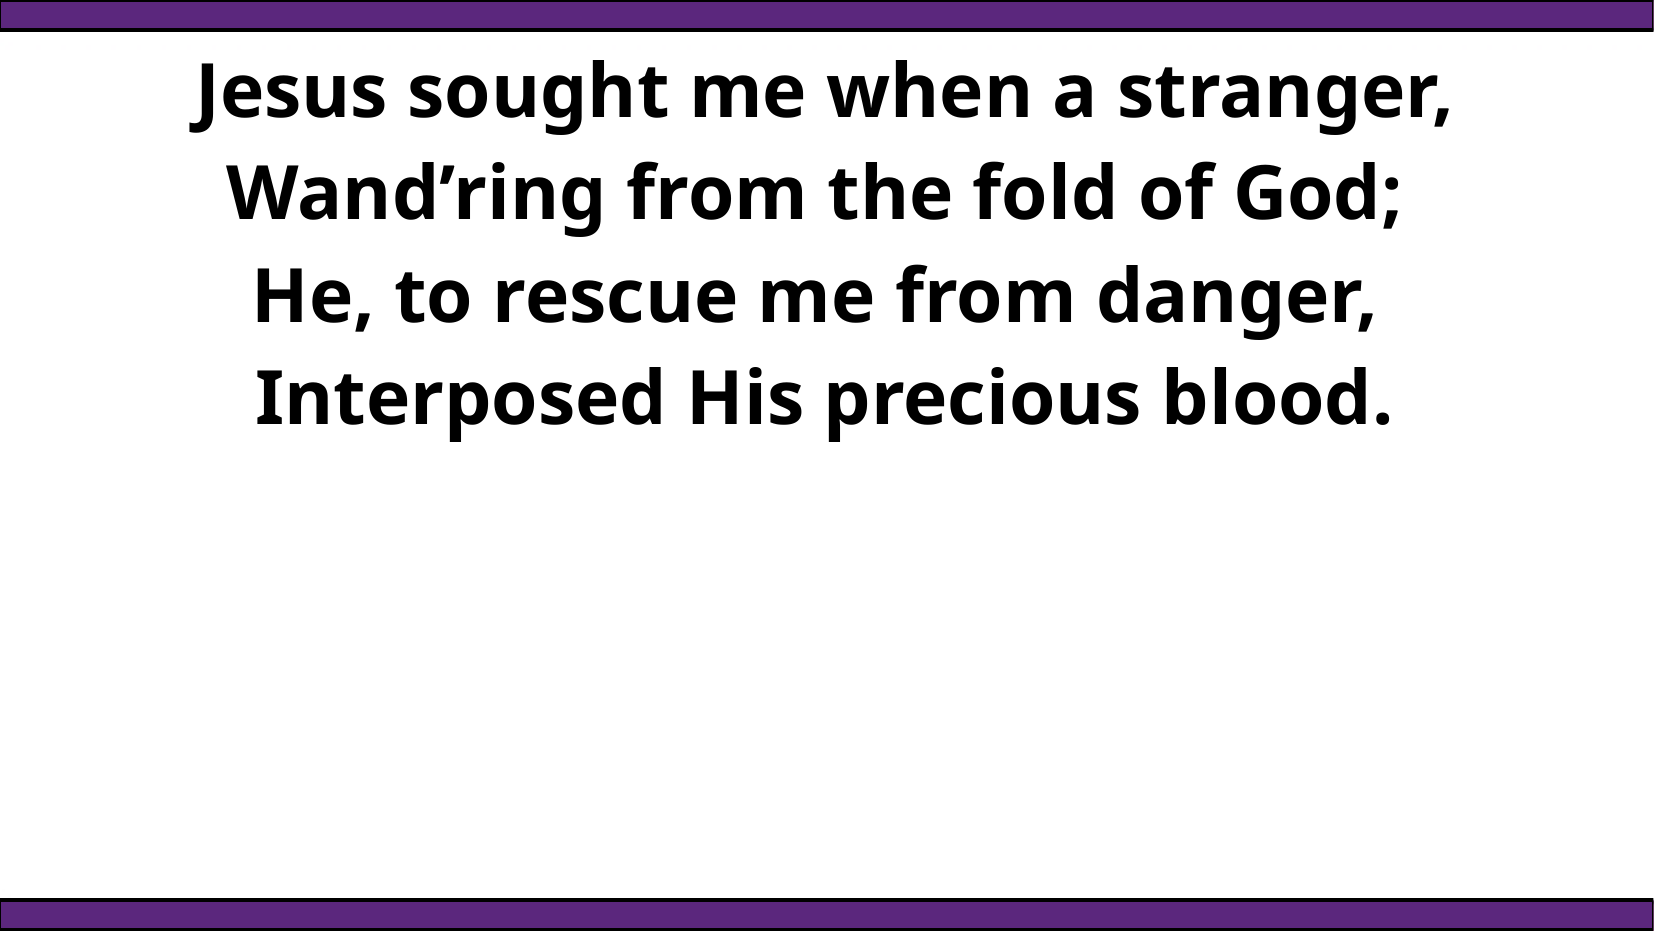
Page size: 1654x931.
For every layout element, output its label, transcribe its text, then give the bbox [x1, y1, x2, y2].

text_box [0, 0, 1654, 31]
text_box Jesus sought me when a stranger, Wand’ring from the fold of God; He, to rescue me from danger, Interposed His precious blood. [60, 30, 1591, 445]
text_box [0, 900, 1654, 931]
picture [0, 31, 1654, 900]
